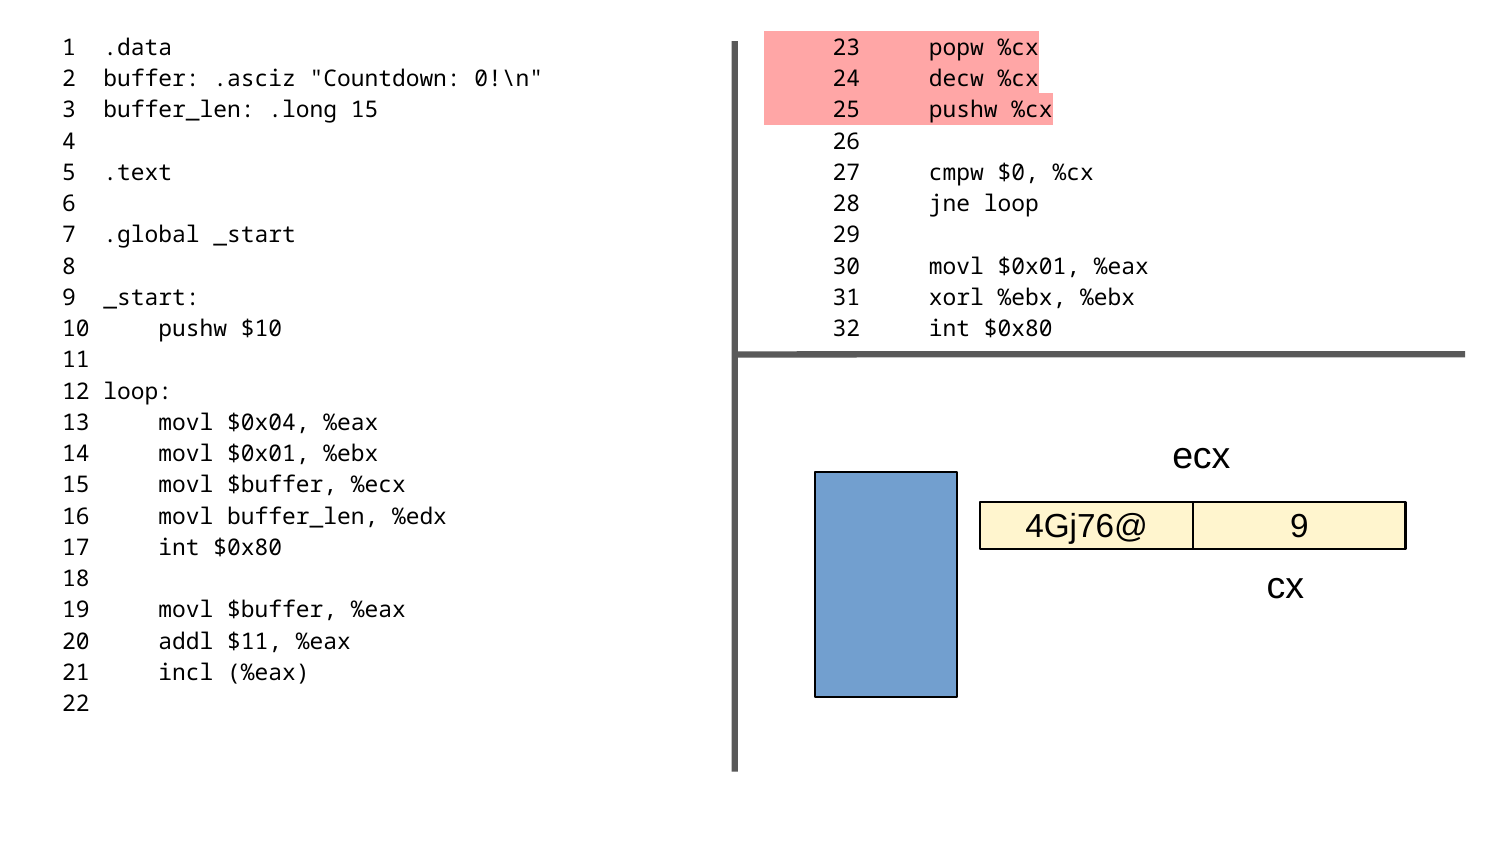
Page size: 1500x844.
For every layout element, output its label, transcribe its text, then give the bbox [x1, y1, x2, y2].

text_box ecx [1157, 427, 1264, 527]
text_box 4Gj76@ [980, 501, 1193, 550]
text_box 1 .data 2 buffer: .asciz "Countdown: 0!\n" 3 buffer_len: .long 15 4 5 .text 6 7 .global _start 8 9 _start: 10 pushw $10 11 12 loop: 13 movl $0x04, %eax 14 movl $0x01, %ebx 15 movl $buffer, %ecx 16 movl buffer_len, %edx 17 int $0x80 18 19 movl $buffer, %eax 20 addl $11, %eax 21 incl (%eax) 22 [47, 23, 559, 735]
text_box 23 popw %cx 24 decw %cx 25 pushw %cx 26 27 cmpw $0, %cx 28 jne loop 29 30 movl $0x01, %eax 31 xorl %ebx, %ebx 32 int $0x80 [749, 23, 1164, 351]
text_box [814, 472, 957, 697]
text_box 9 [1193, 501, 1406, 550]
text_box cx [1251, 557, 1320, 615]
